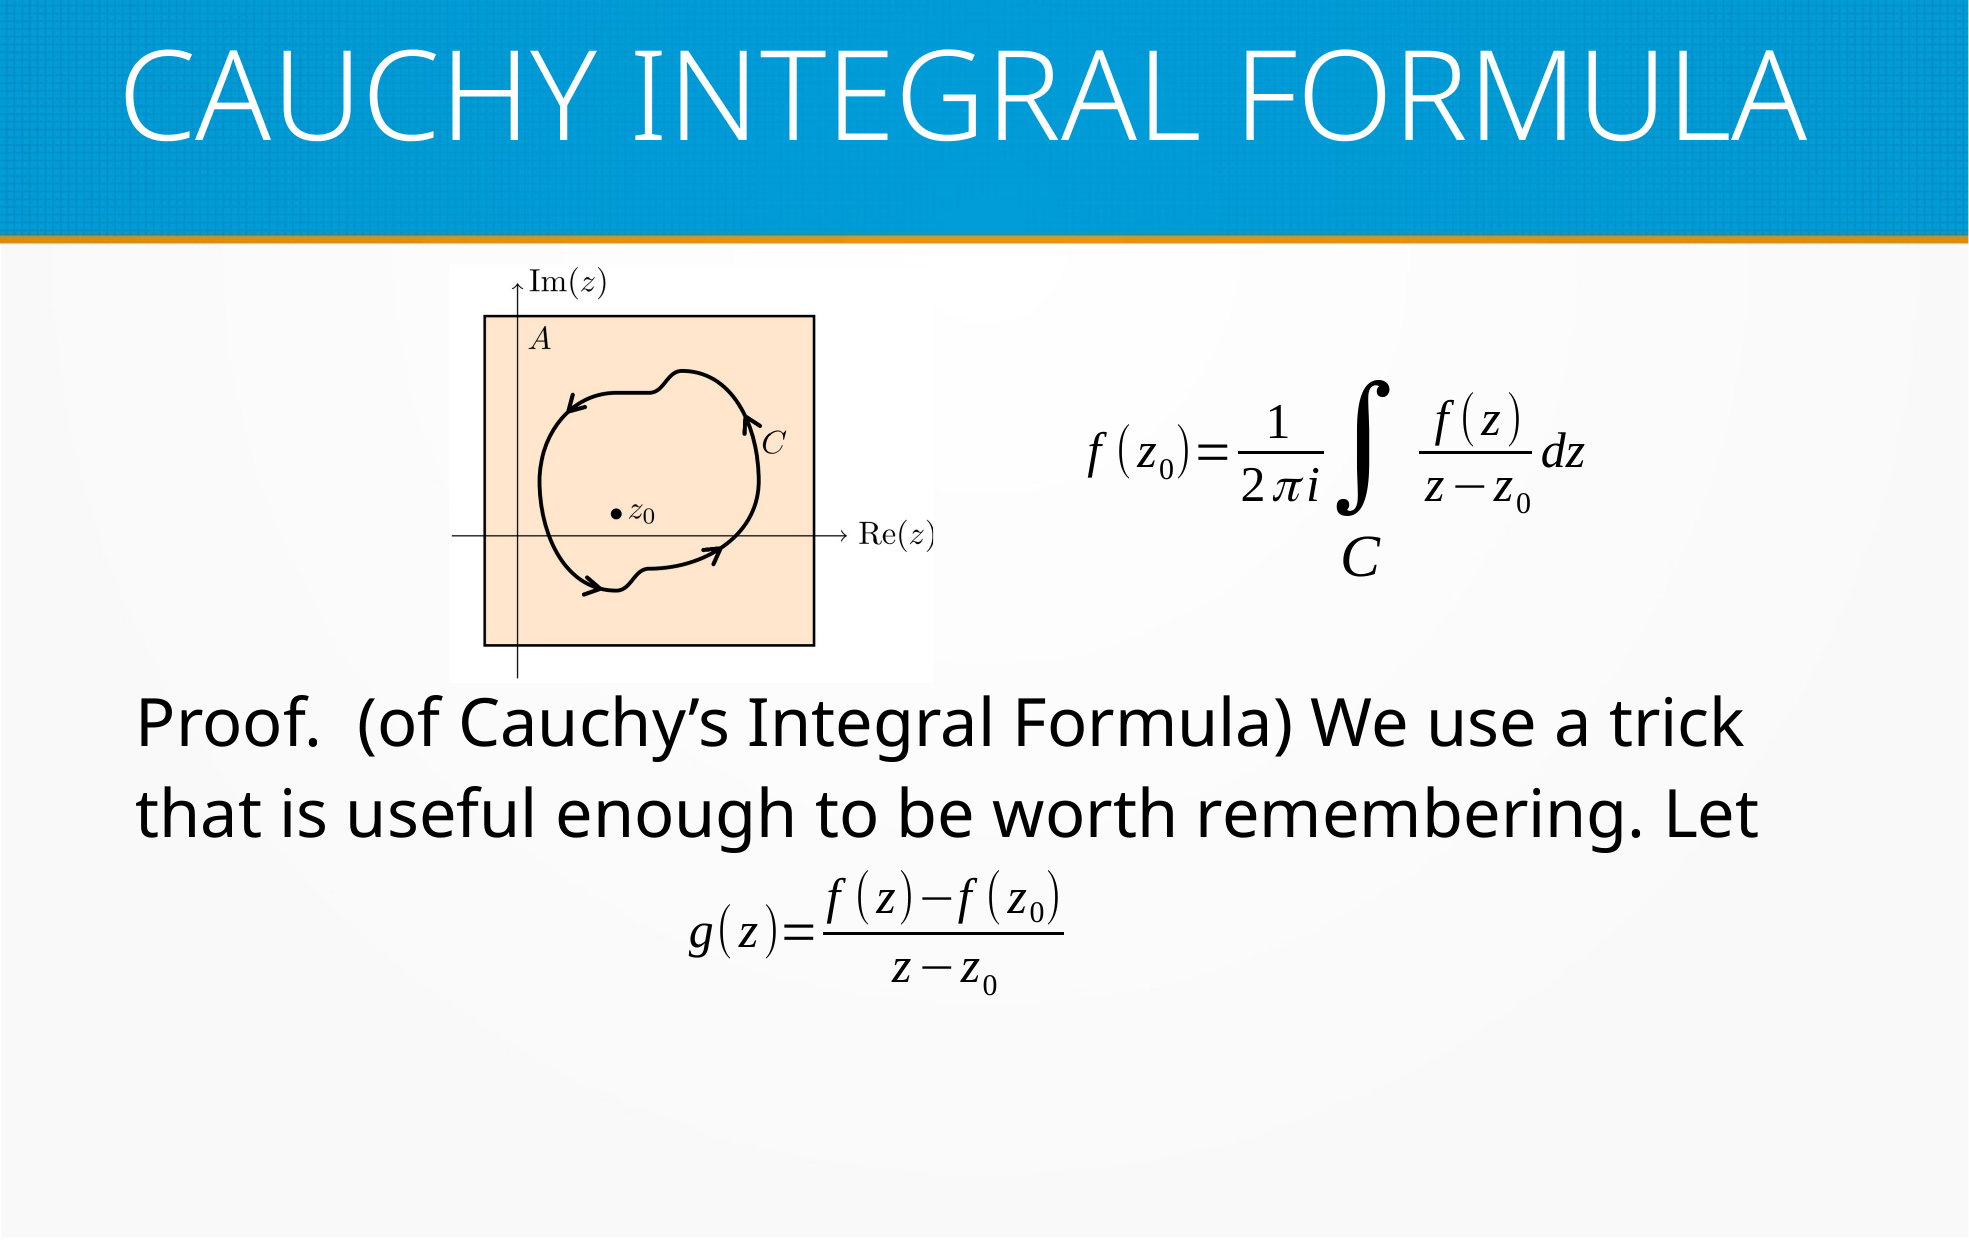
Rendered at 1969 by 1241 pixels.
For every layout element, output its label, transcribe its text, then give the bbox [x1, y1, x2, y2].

chart [673, 866, 1079, 1001]
picture [0, 233, 1969, 1241]
text_box Proof. (of Cauchy’s Integral Formula) We use a trick that is useful enough to be worth remembering. Let [129, 676, 1819, 857]
chart [1074, 373, 1601, 591]
title CAUCHY INTEGRAL FORMULA [118, 0, 1890, 178]
